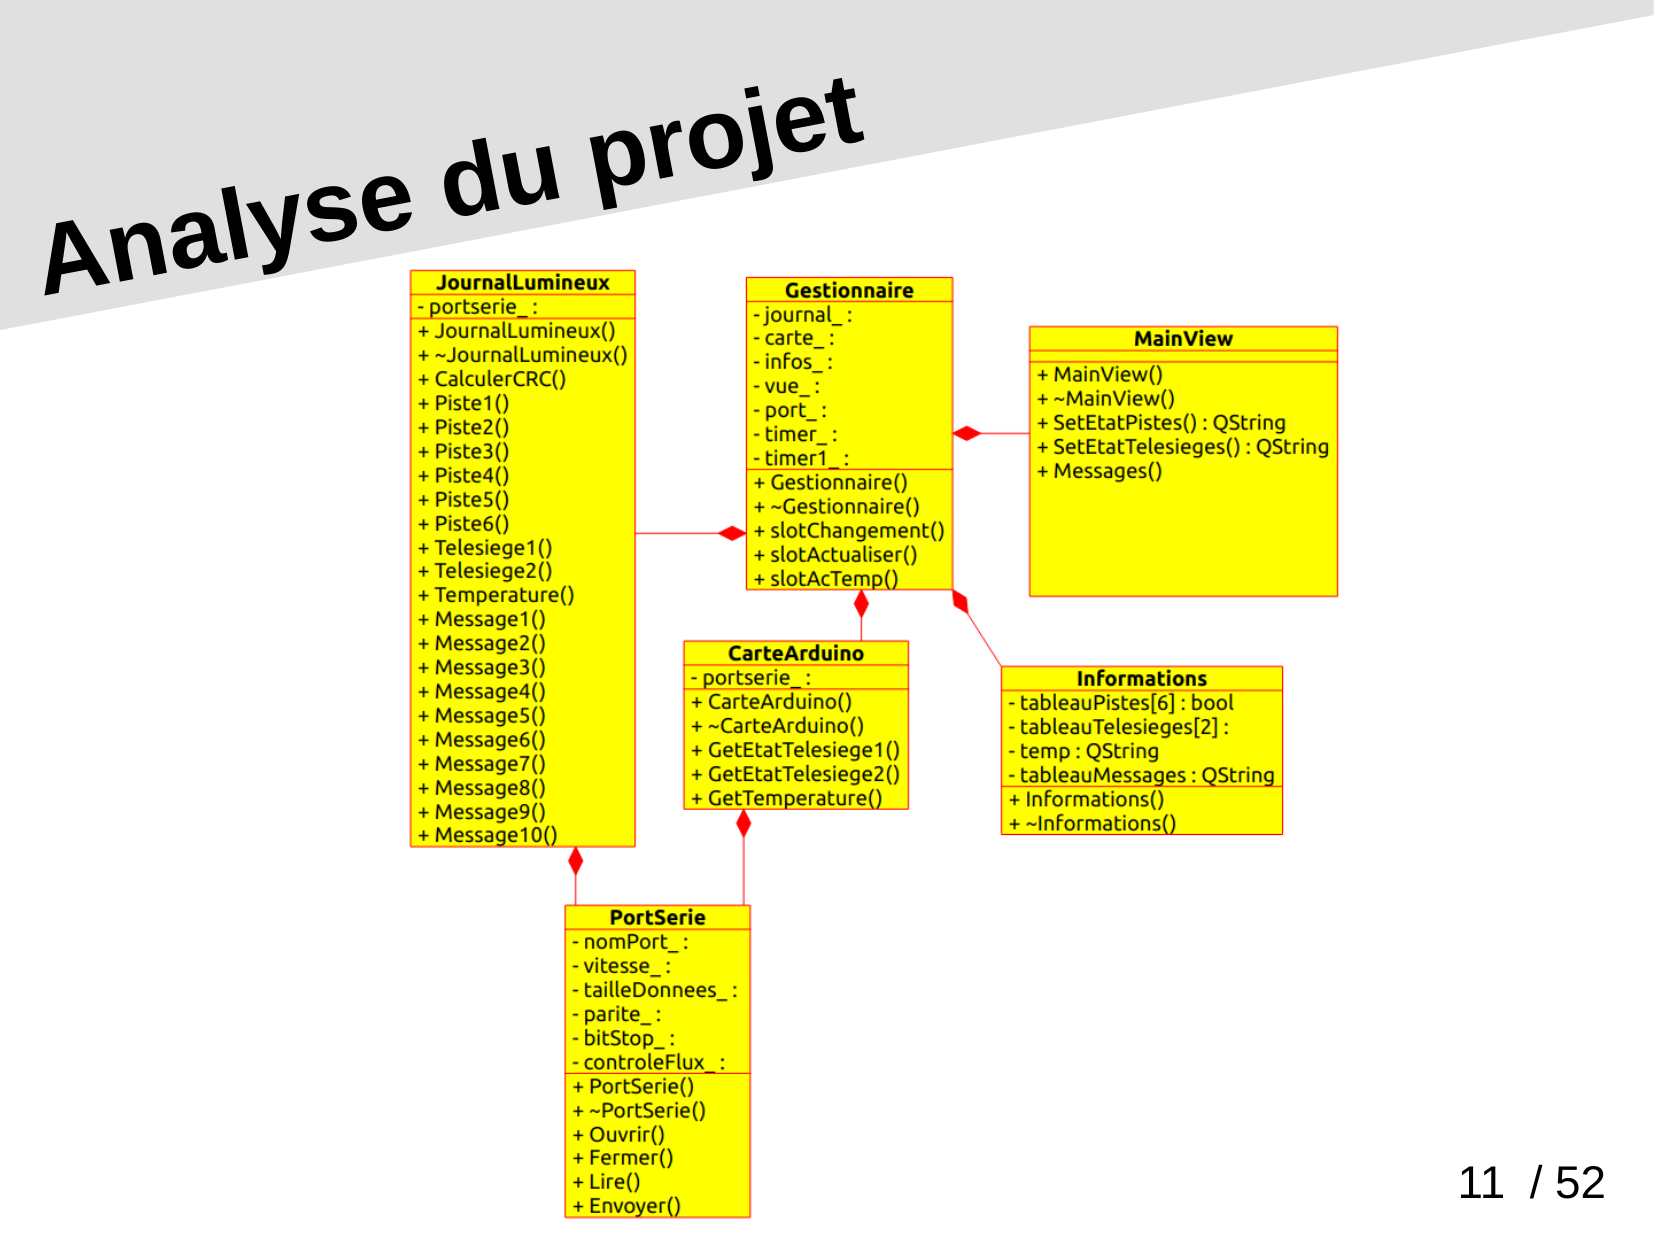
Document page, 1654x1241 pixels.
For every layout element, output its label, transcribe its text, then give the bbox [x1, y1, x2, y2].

title Analyse du projet [17, 0, 1518, 365]
picture [390, 269, 1351, 1221]
